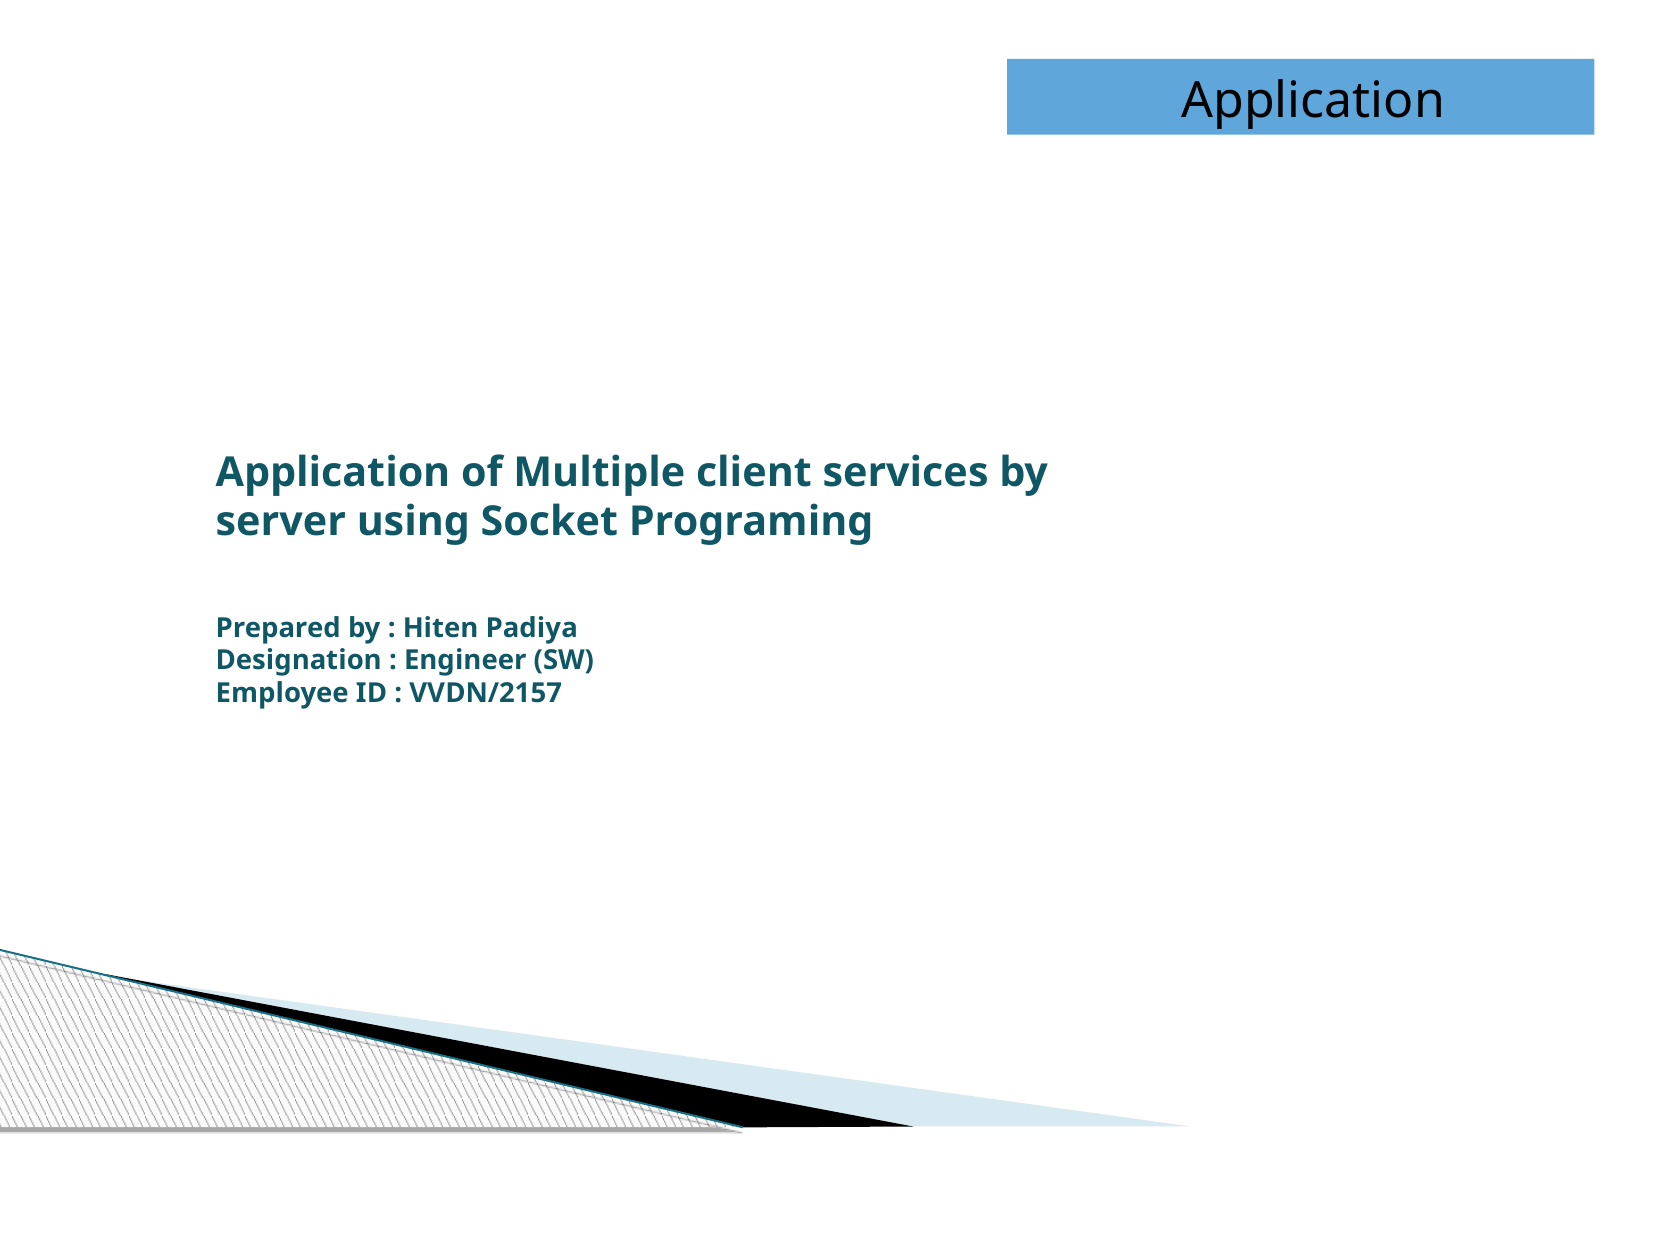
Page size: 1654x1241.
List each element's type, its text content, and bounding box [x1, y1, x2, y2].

picture [0, 952, 737, 1128]
title Application of Multiple client services by server using Socket Programing Prepared by : Hiten Padiya Designation : Engineer (SW) Employee ID : VVDN/2157 [200, 437, 1158, 839]
text_box Application [1007, 59, 1620, 135]
